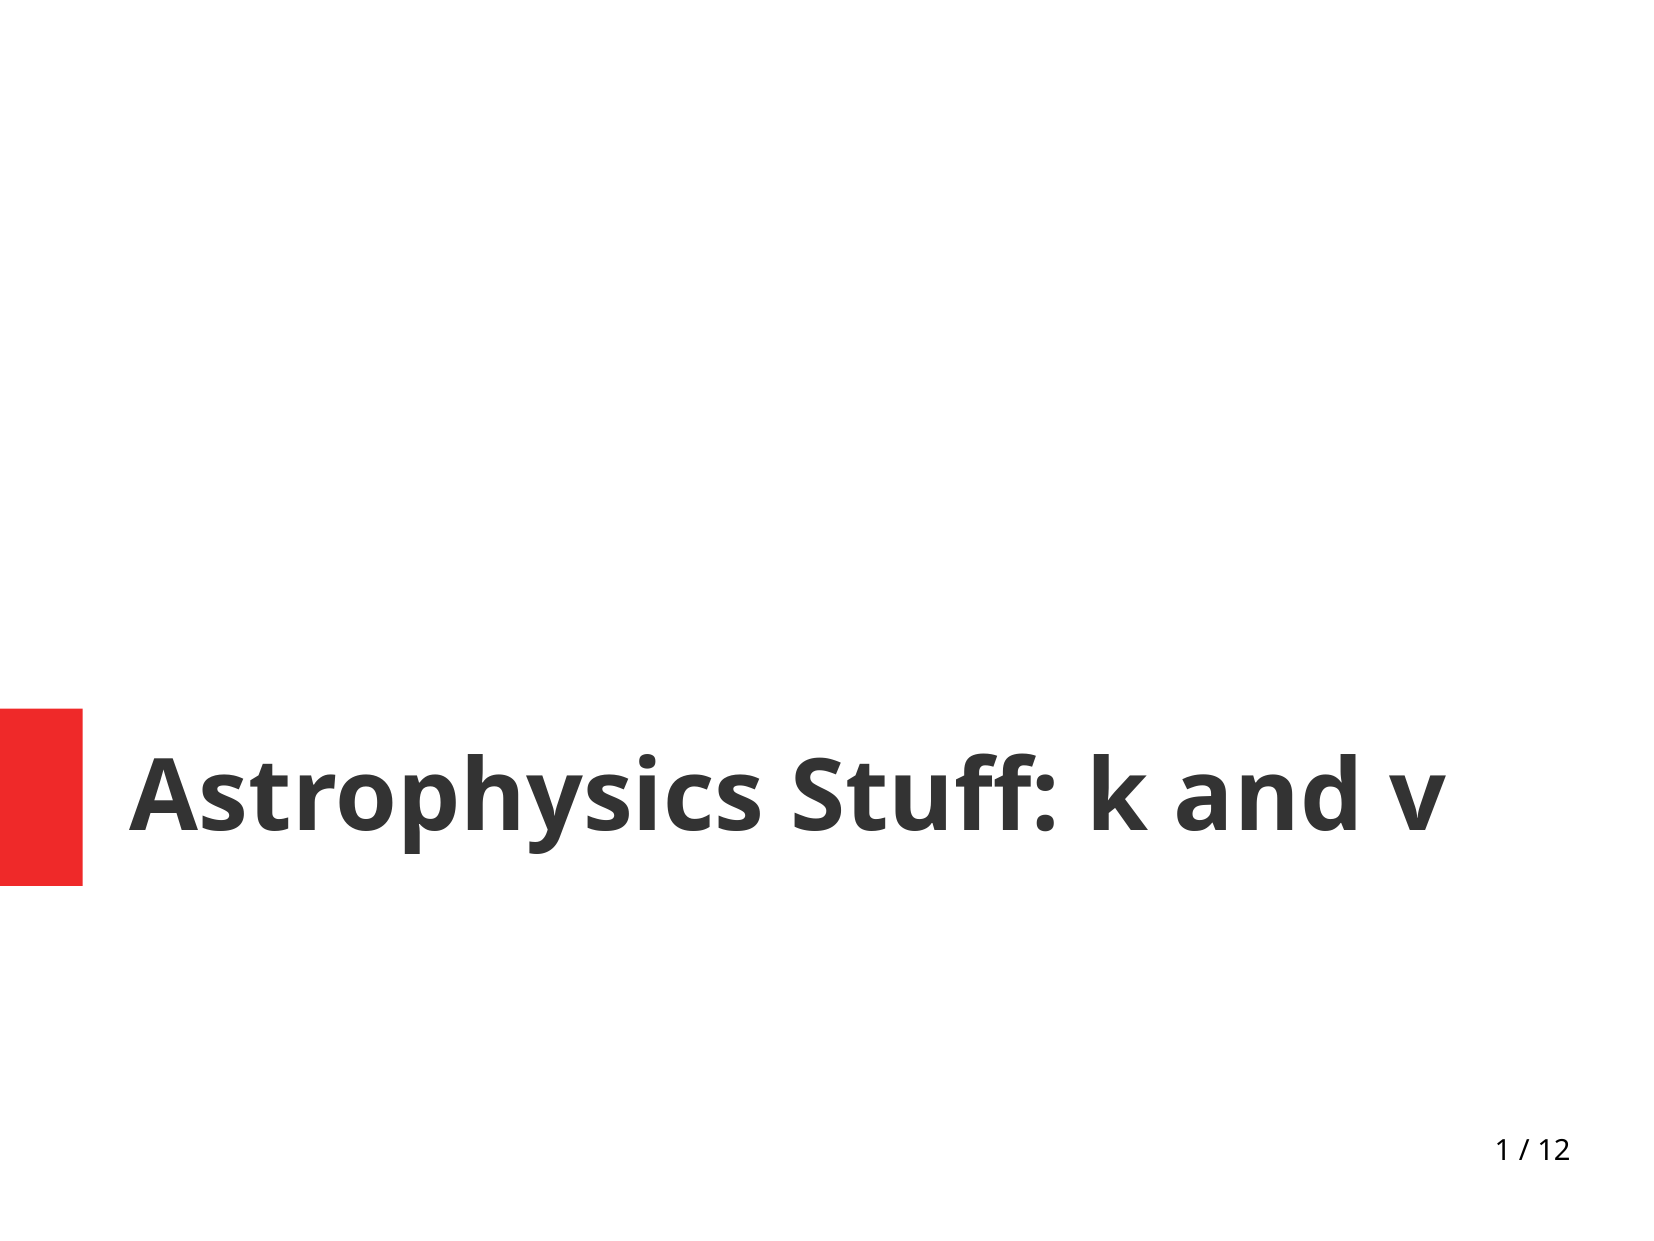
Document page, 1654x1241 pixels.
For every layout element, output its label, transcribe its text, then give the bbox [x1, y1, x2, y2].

title Astrophysics Stuff: k and v [129, 673, 1536, 910]
